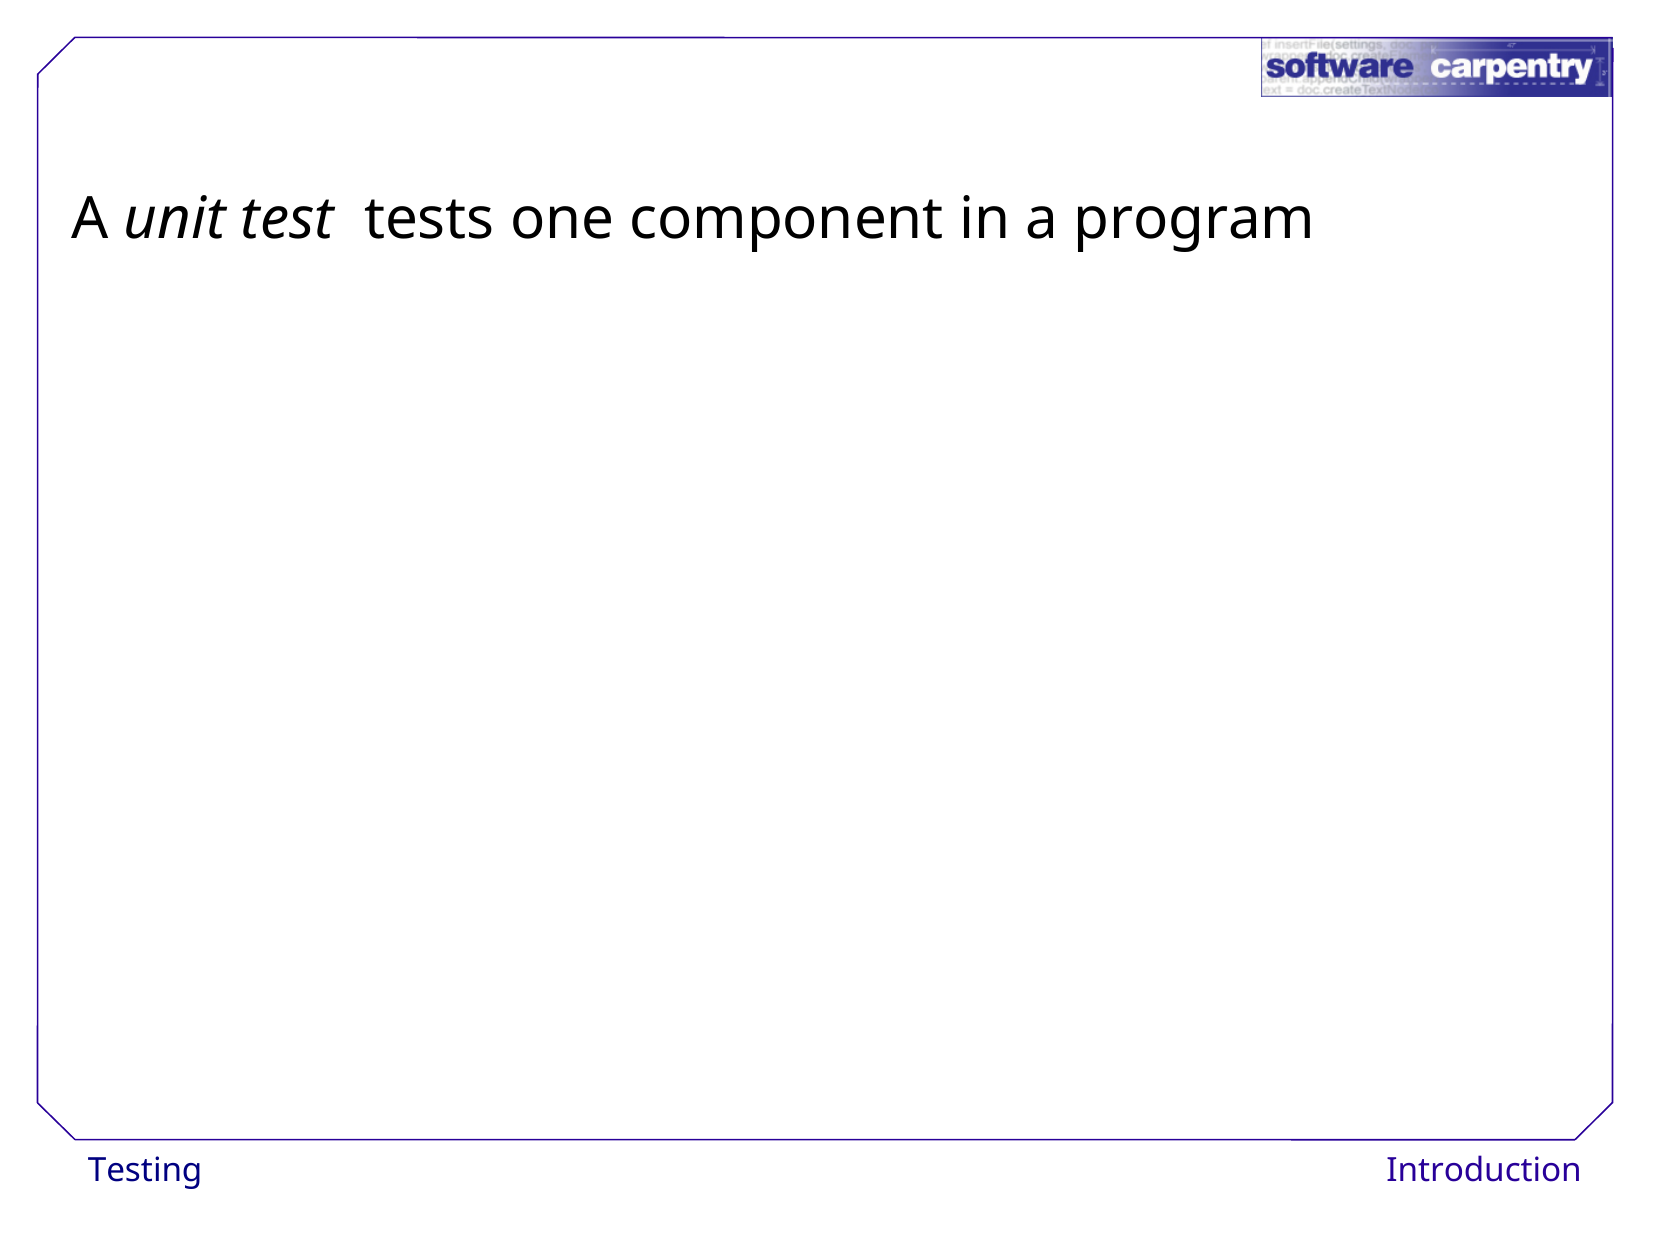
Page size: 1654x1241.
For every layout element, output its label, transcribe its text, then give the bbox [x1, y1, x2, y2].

text_box A unit test tests one component in a program [56, 138, 1481, 259]
picture [1261, 39, 1613, 97]
